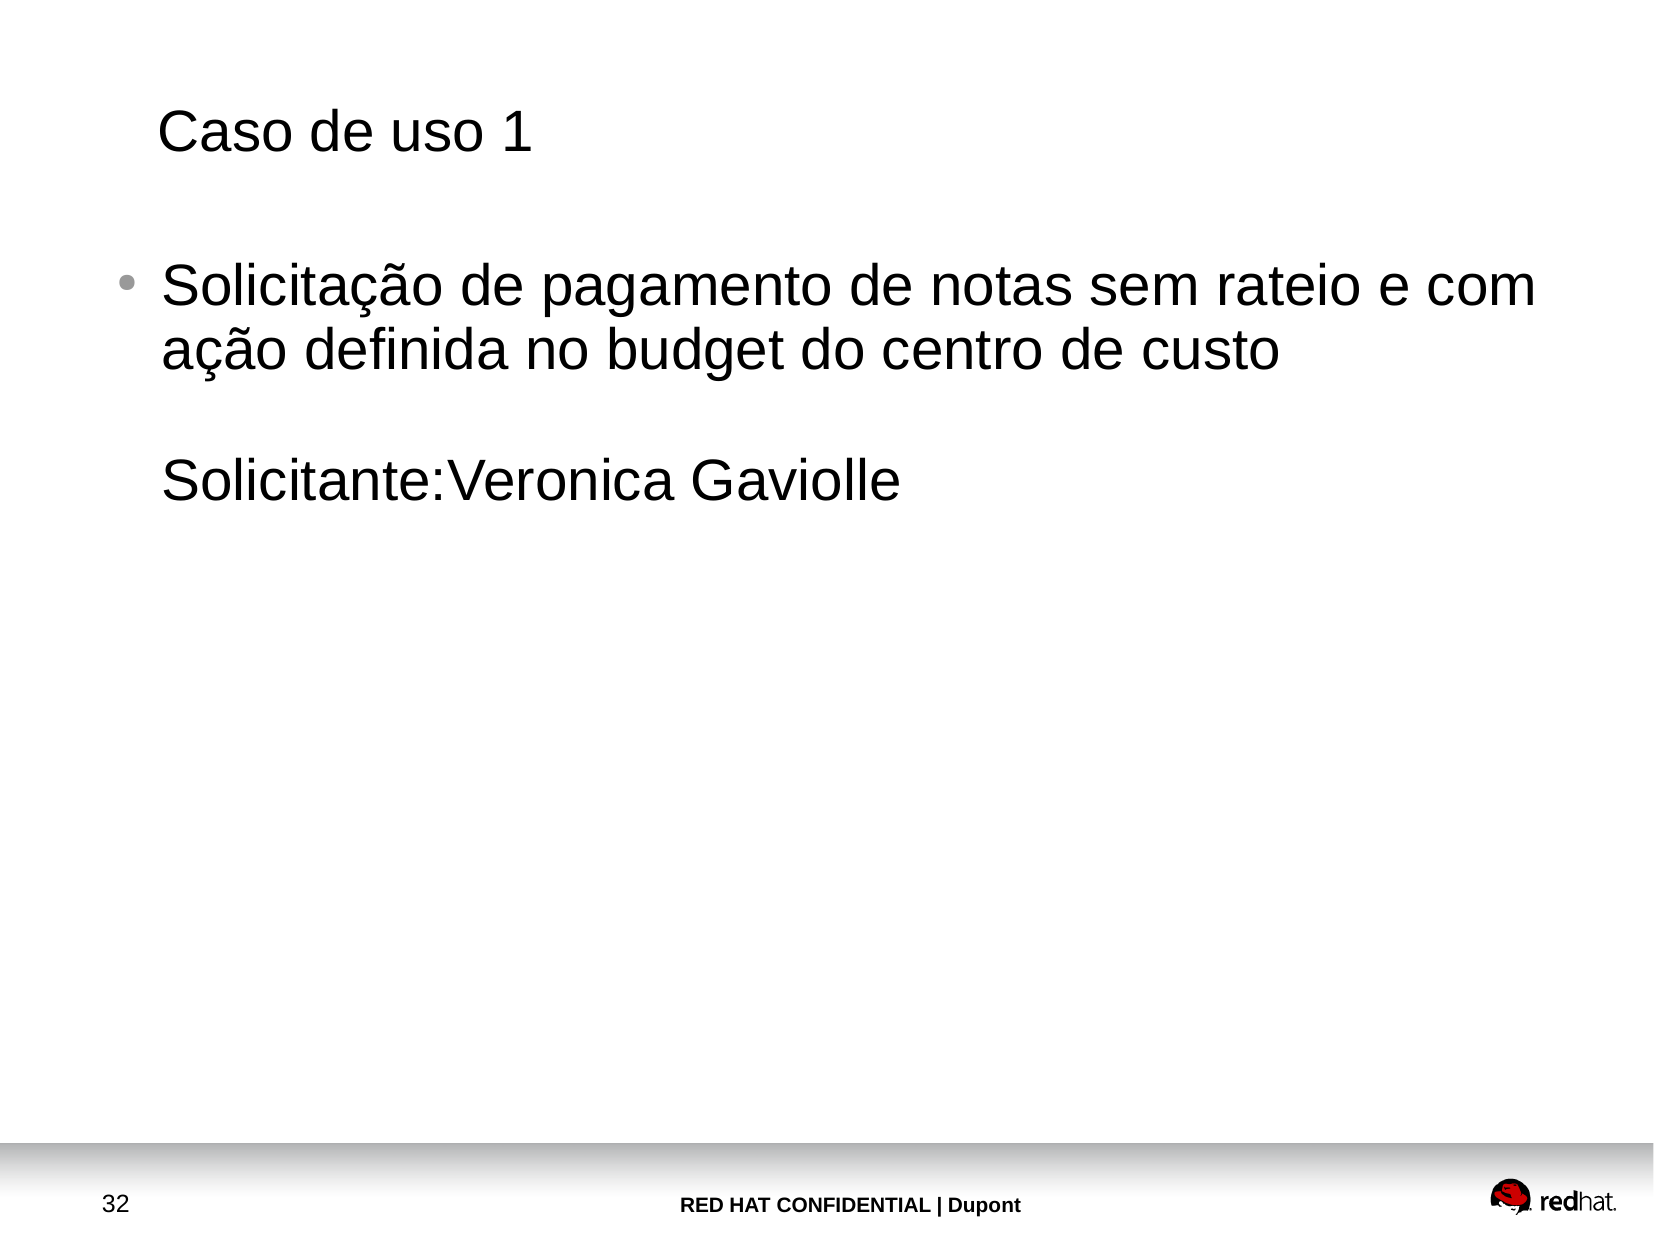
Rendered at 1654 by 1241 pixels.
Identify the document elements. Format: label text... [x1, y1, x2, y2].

text_box Caso de uso 1 [82, 37, 1571, 226]
text_box Solicitação de pagamento de notas sem rateio e com ação definida no budget do centro de custo Solicitante:Veronica Gaviolle [86, 244, 1576, 1039]
picture [0, 1143, 1654, 1241]
